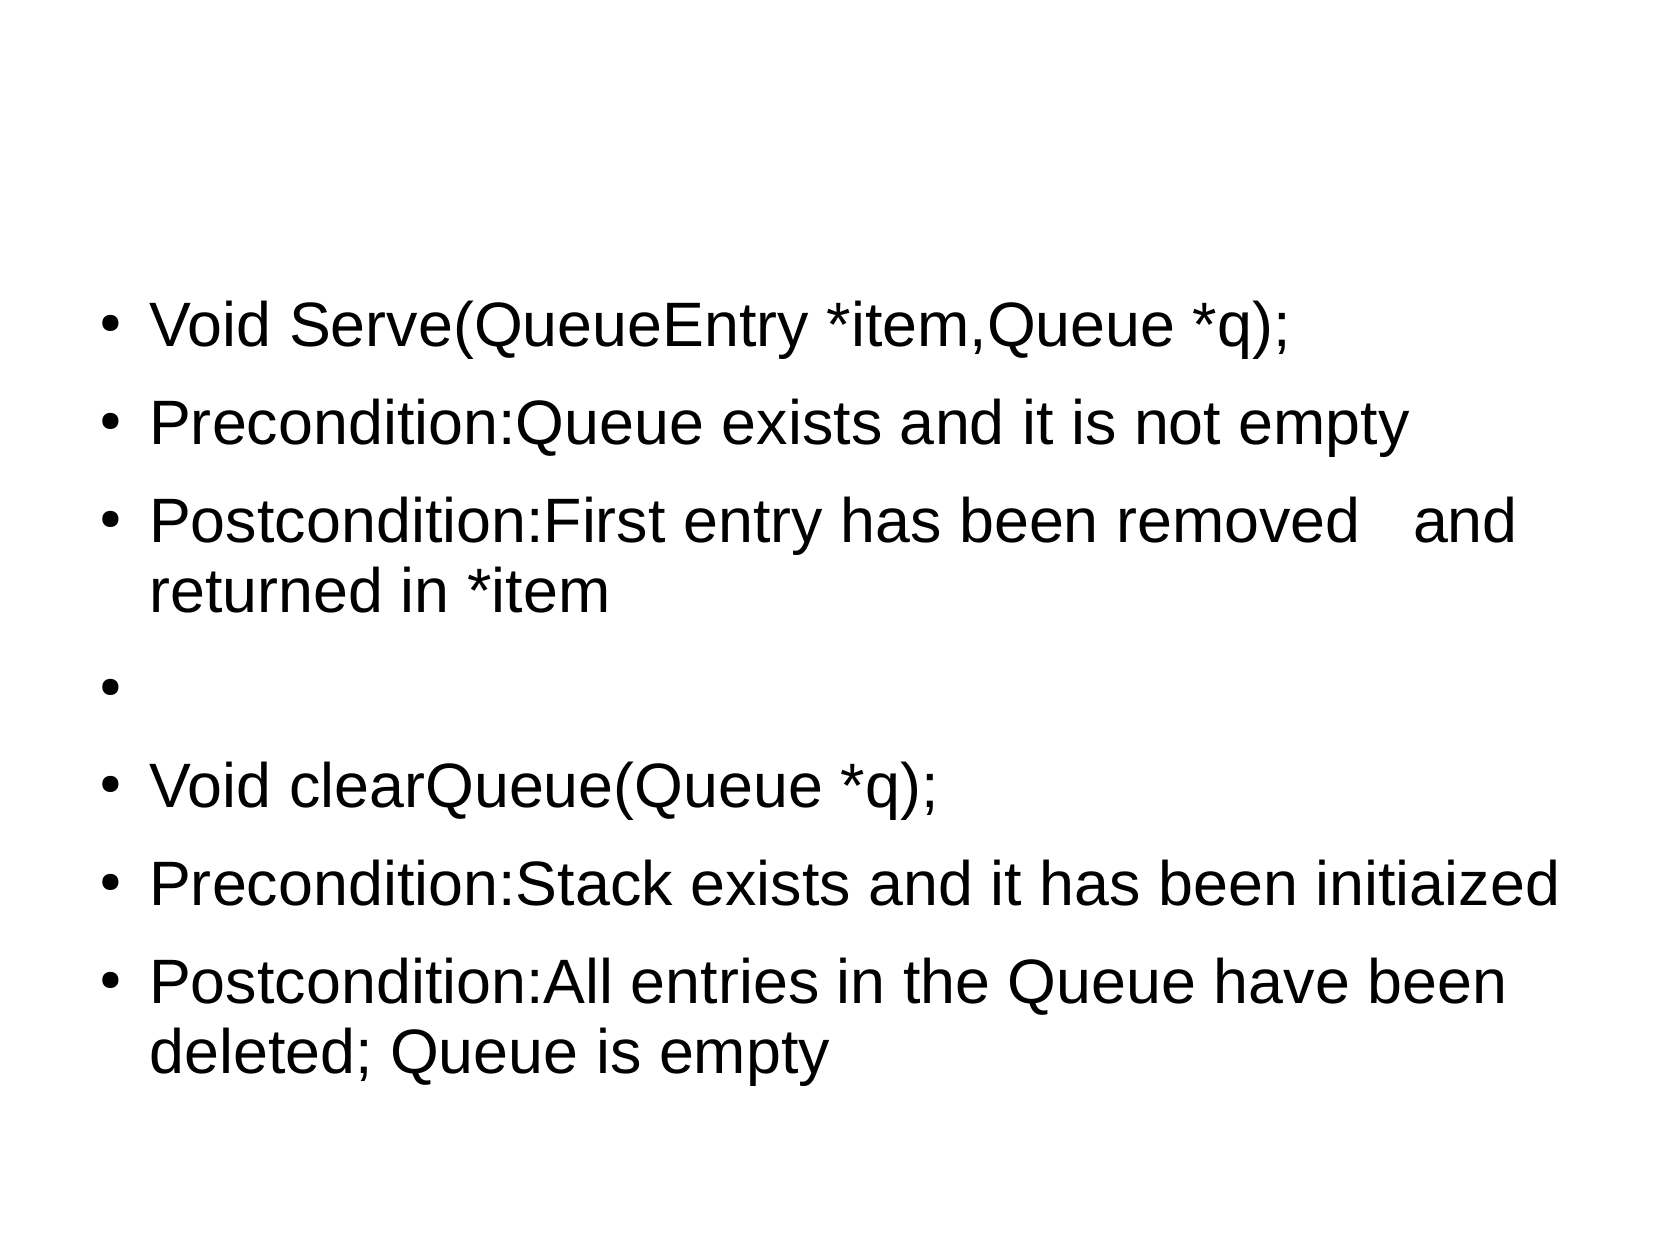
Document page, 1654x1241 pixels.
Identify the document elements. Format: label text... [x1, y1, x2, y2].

list Void Serve(QueueEntry *item,Queue *q); Precondition:Queue exists and it is not empty Postcondition:First entry has been removed and returned in *item Void clearQueue(Queue *q); Precondition:Stack exists and it has been initiaized Postcondition:All entries in the Queue have been deleted; Queue is empty [82, 290, 1571, 1158]
